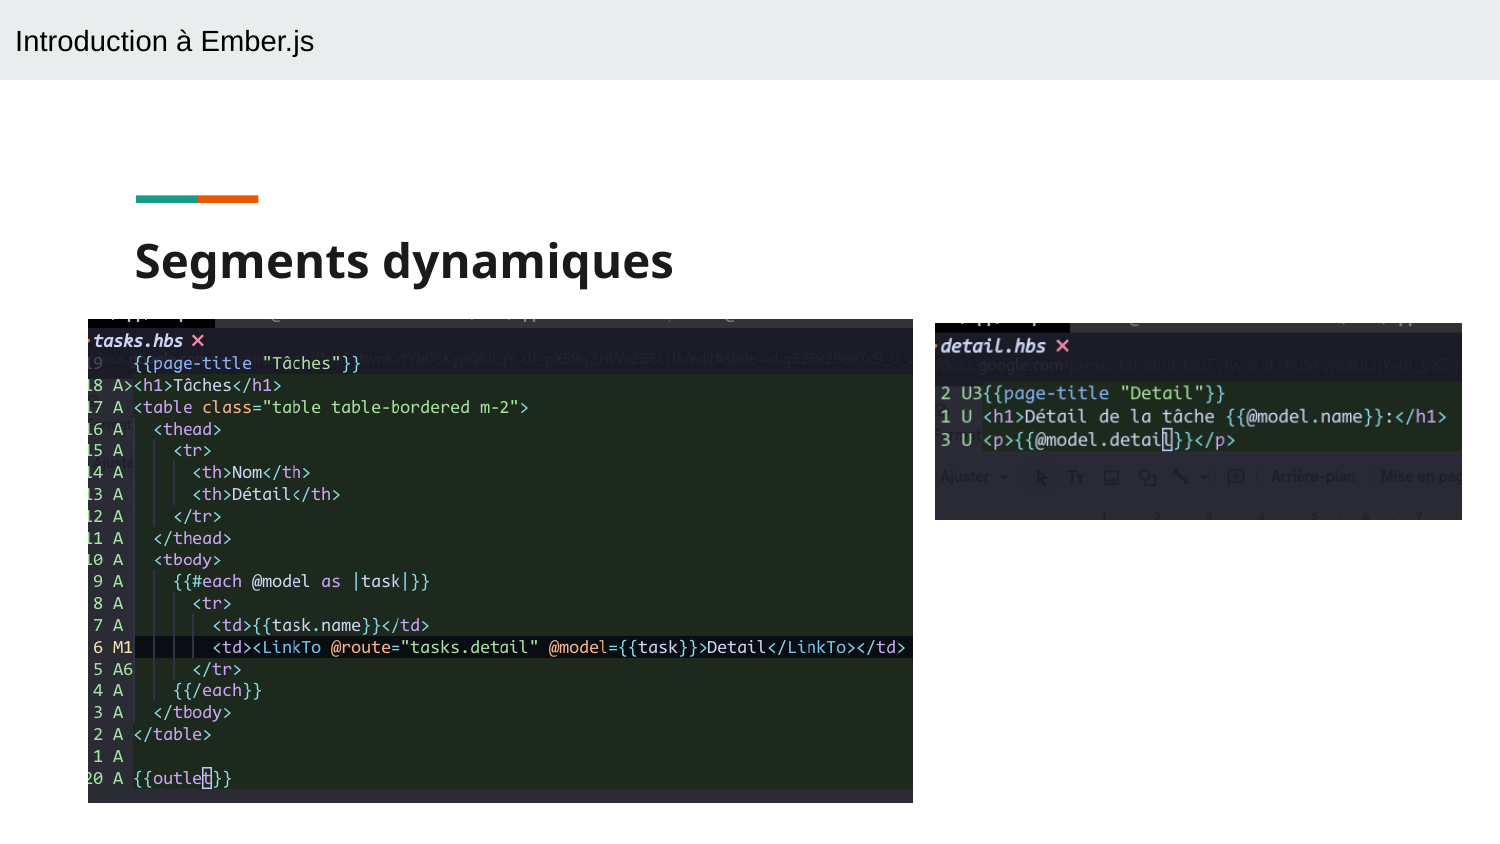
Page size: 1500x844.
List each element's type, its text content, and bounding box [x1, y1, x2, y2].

picture [935, 323, 1462, 520]
title Segments dynamiques [119, 216, 1381, 305]
list [119, 313, 1381, 810]
picture [88, 319, 913, 803]
